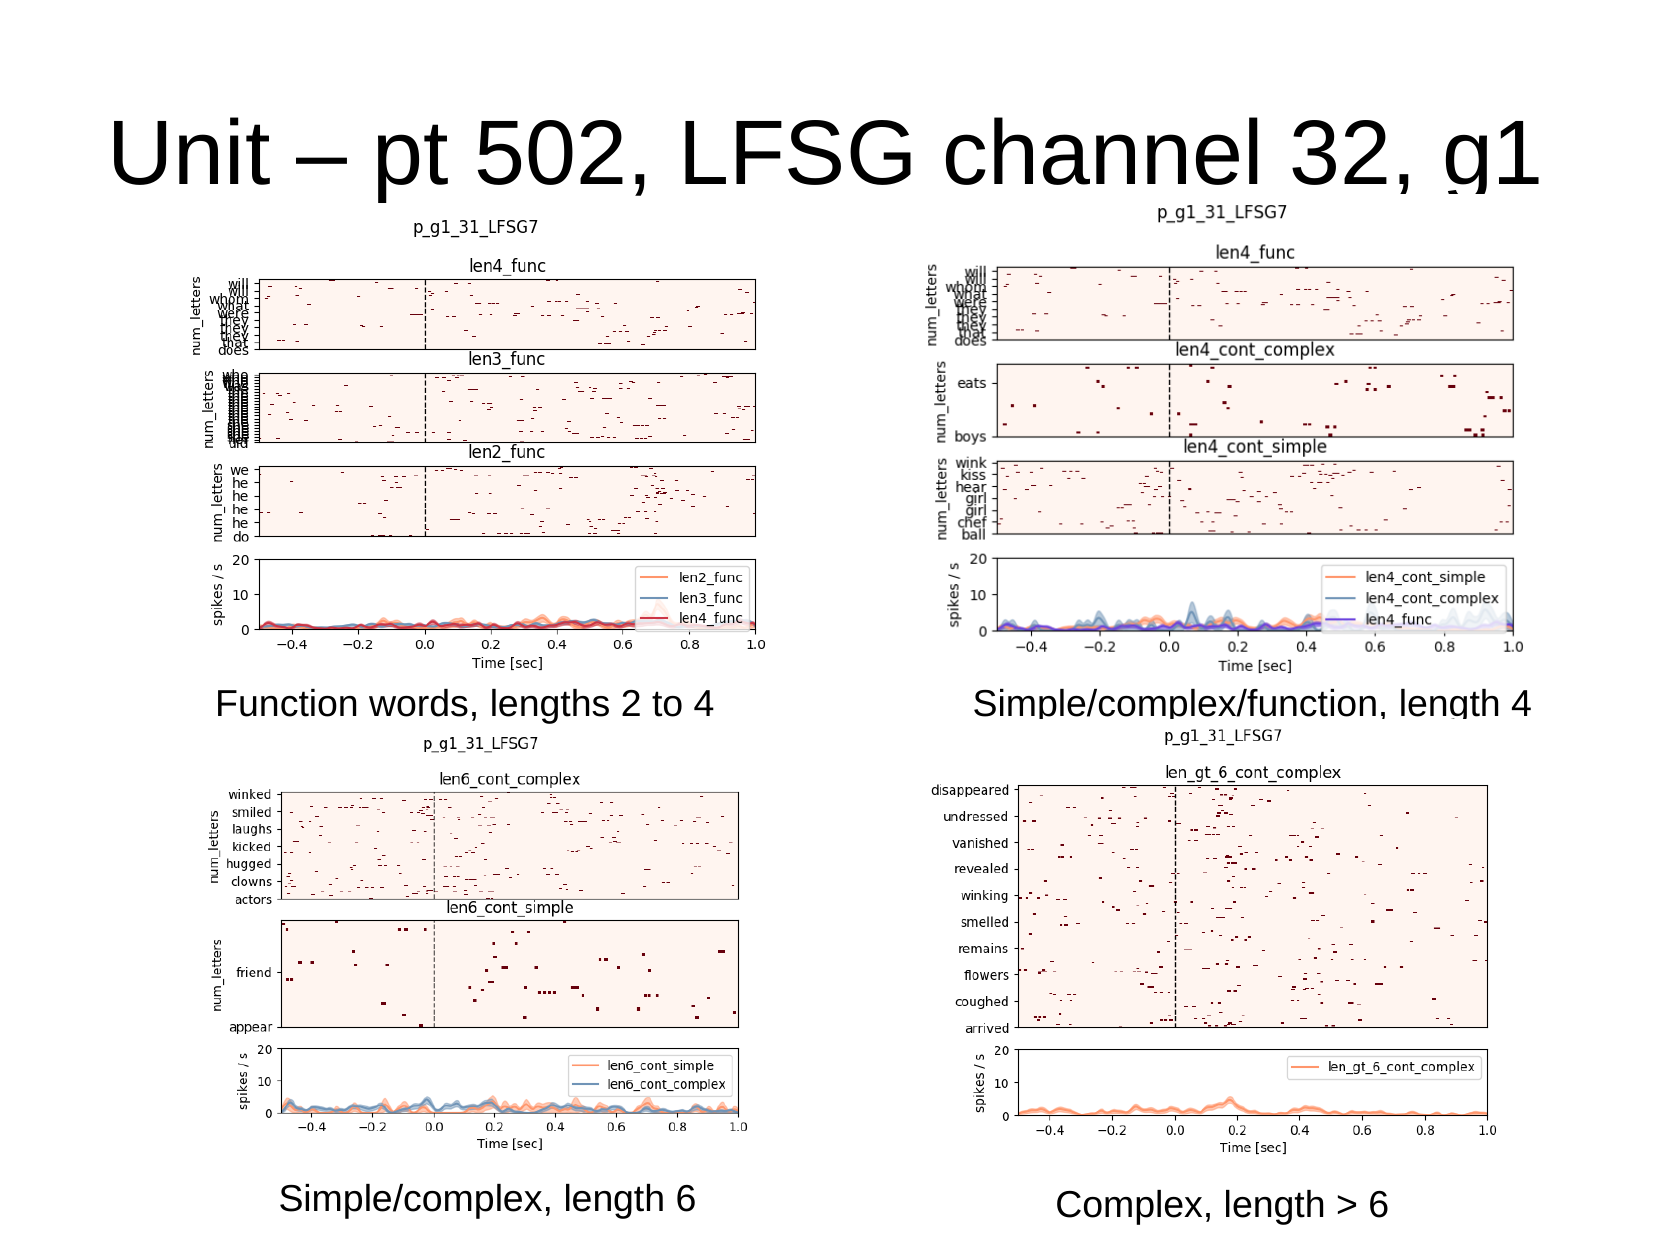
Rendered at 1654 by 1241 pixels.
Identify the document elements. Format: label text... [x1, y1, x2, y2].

picture [900, 194, 1545, 679]
title Unit – pt 502, LFSG channel 32, g1 [82, 49, 1571, 257]
text_box Simple/complex/function, length 4 [915, 675, 1591, 774]
picture [930, 719, 1516, 1159]
text_box Simple/complex, length 6 [165, 1170, 811, 1241]
picture [195, 727, 766, 1156]
text_box Complex, length > 6 [900, 1176, 1546, 1241]
text_box Function words, lengths 2 to 4 [195, 676, 736, 727]
picture [165, 209, 786, 676]
